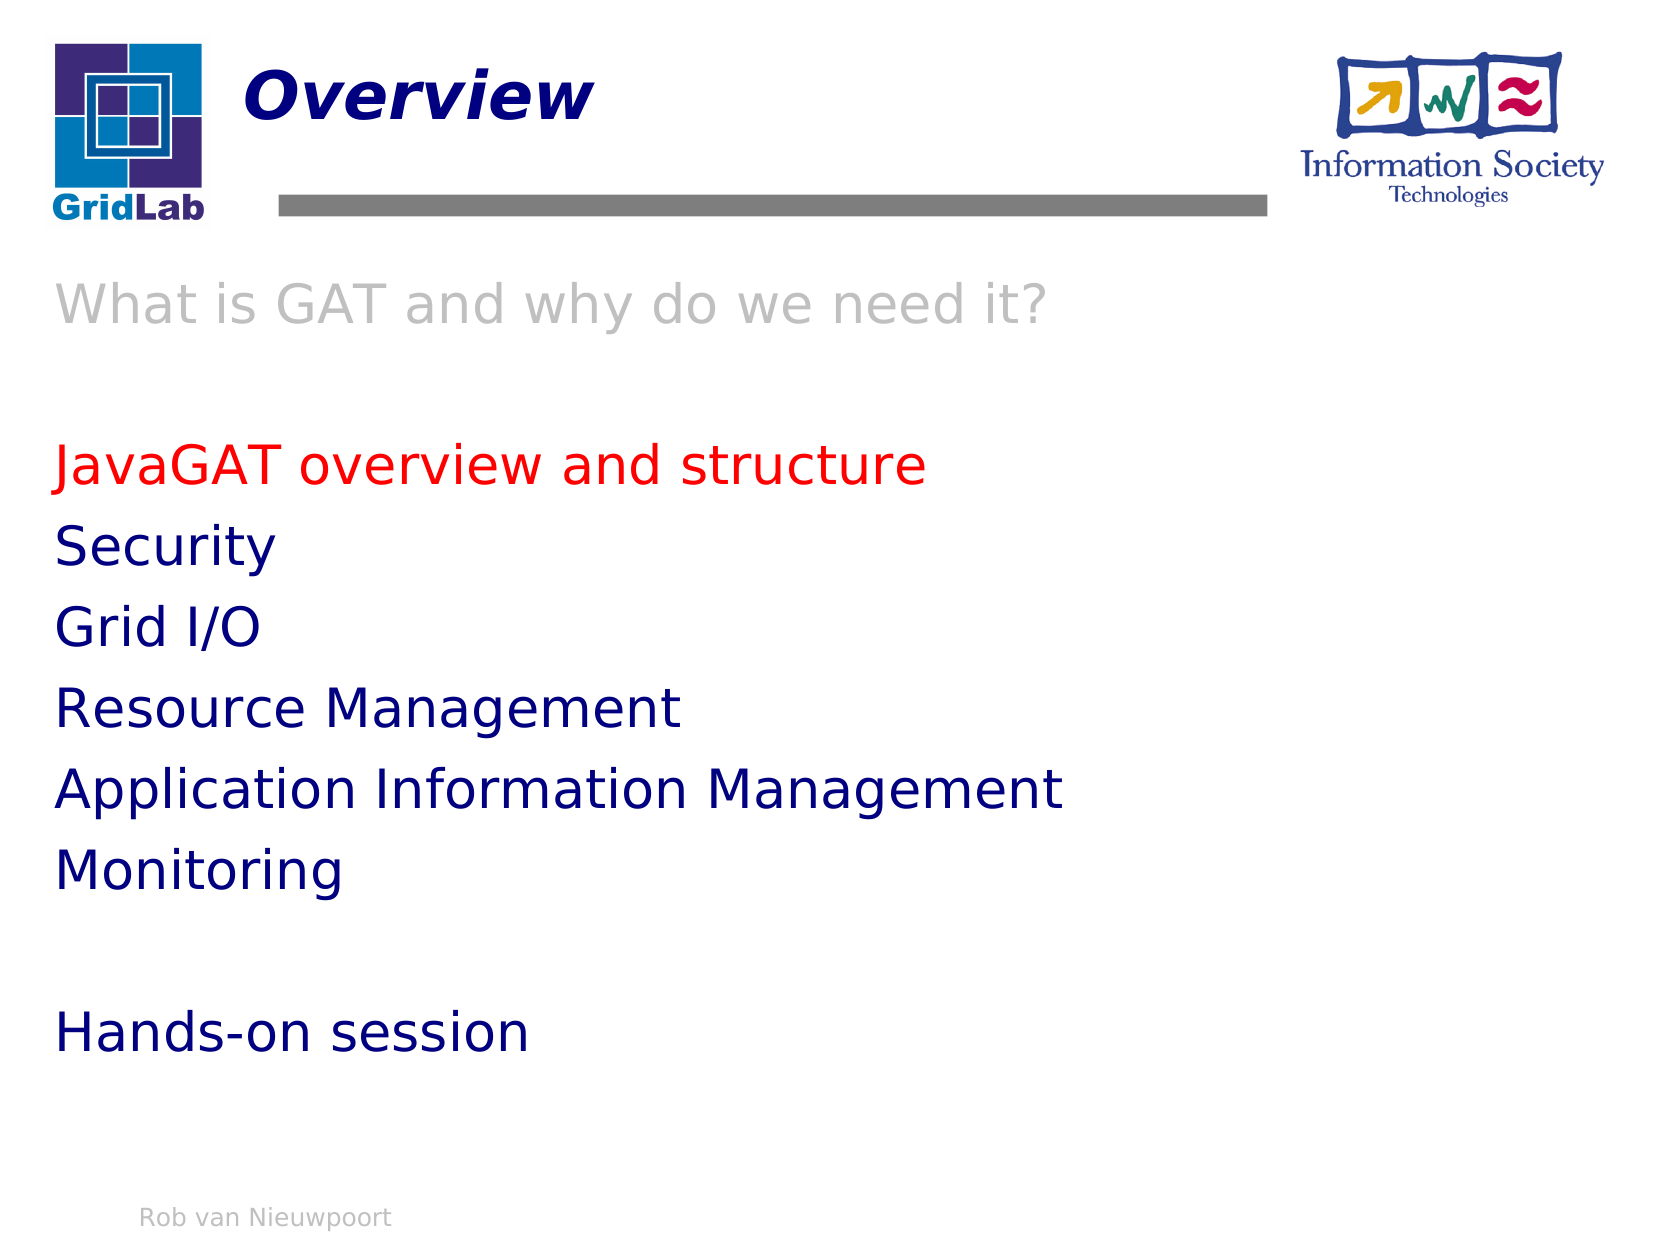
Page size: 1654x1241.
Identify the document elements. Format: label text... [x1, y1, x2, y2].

picture [1293, 34, 1611, 214]
list What is GAT and why do we need it? JavaGAT overview and structure Security Grid I/O Resource Management Application Information Management Monitoring Hands-on session [55, 268, 1599, 1125]
title Overview [243, 0, 1280, 187]
picture [45, 34, 211, 230]
